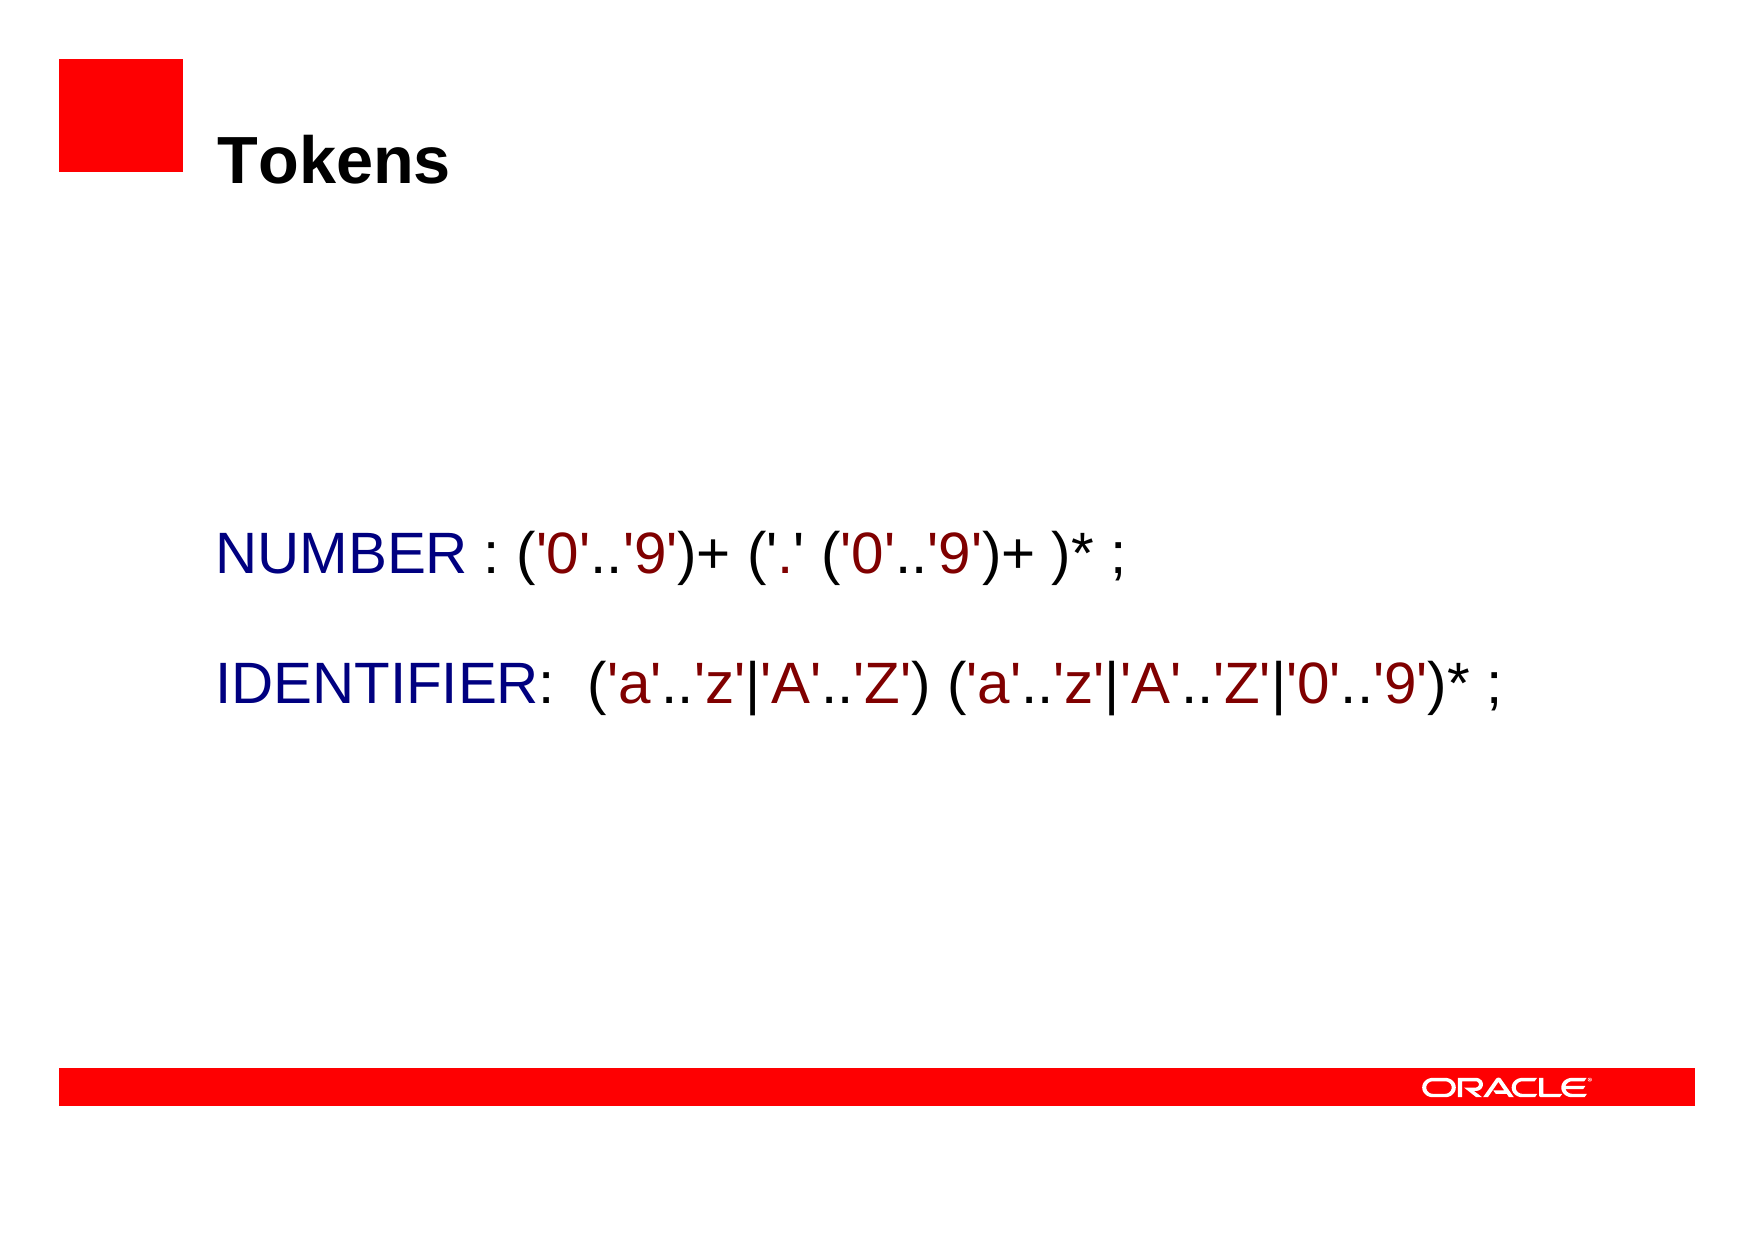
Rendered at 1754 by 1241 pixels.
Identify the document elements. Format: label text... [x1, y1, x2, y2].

subtitle NUMBER : ('0'..'9')+ ('.' ('0'..'9')+ )* ; IDENTIFIER: ('a'..'z'|'A'..'Z') ('a'..'z'|'A'..'Z'|'0'..'9')* ; [215, 280, 1565, 1021]
title Tokens [217, 122, 1575, 264]
picture [59, 59, 183, 172]
picture [59, 1068, 1695, 1106]
